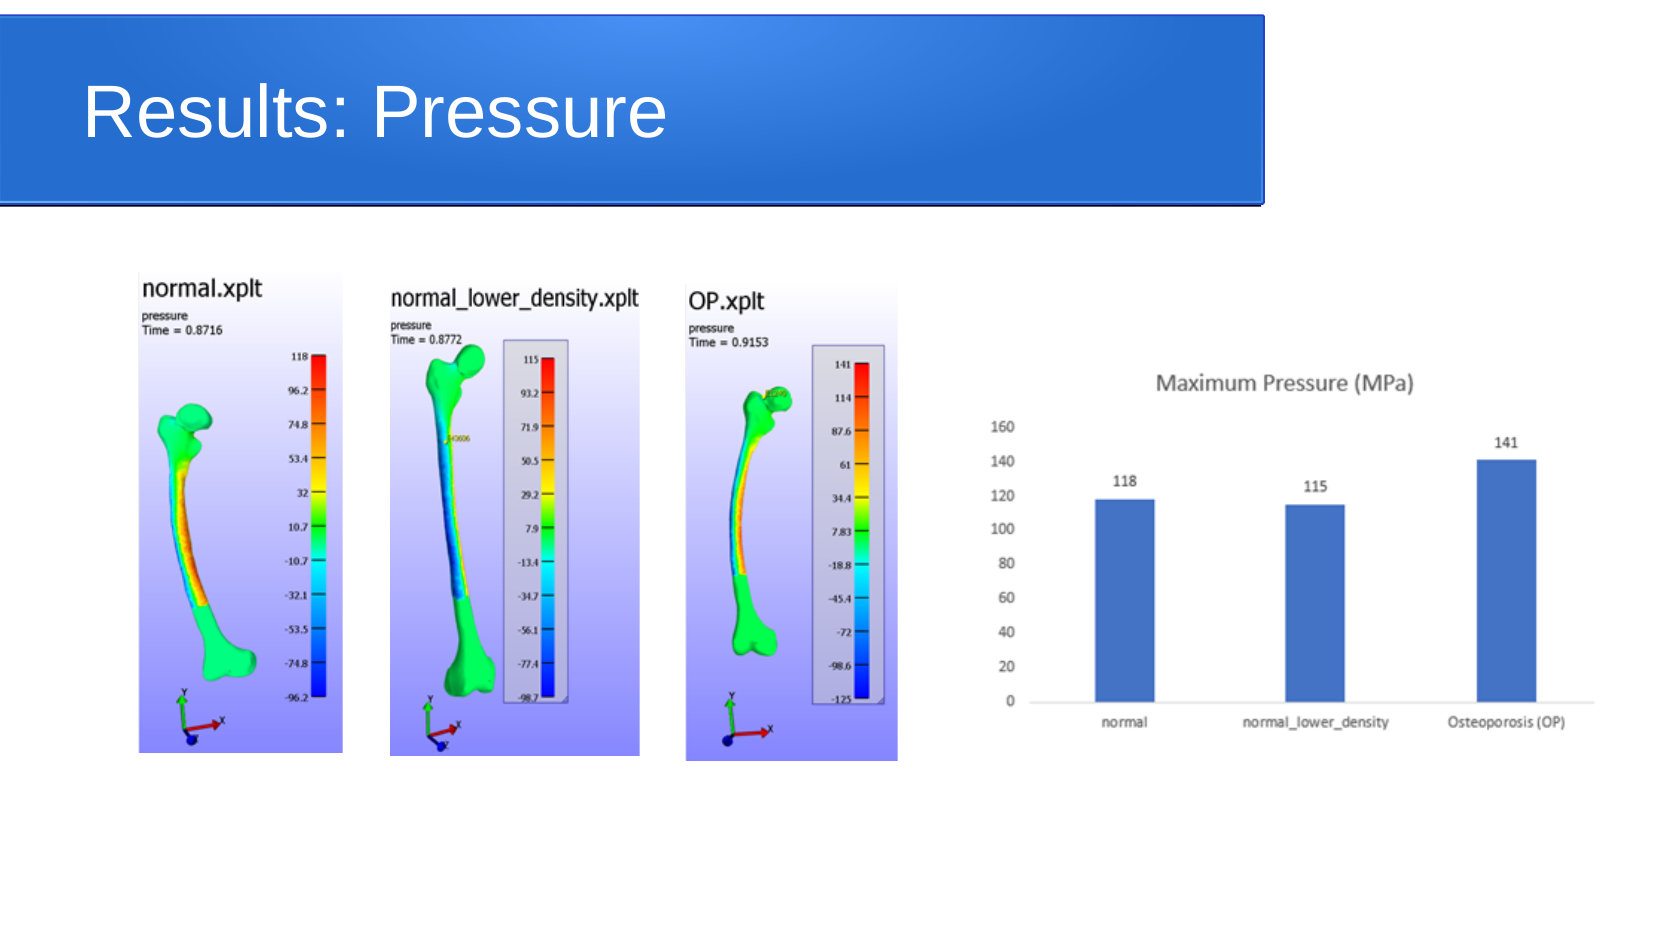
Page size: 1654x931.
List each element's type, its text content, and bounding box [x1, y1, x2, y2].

picture [389, 280, 640, 756]
picture [969, 353, 1595, 733]
picture [137, 271, 343, 753]
title Results: Pressure [82, 35, 1235, 189]
picture [684, 283, 898, 761]
